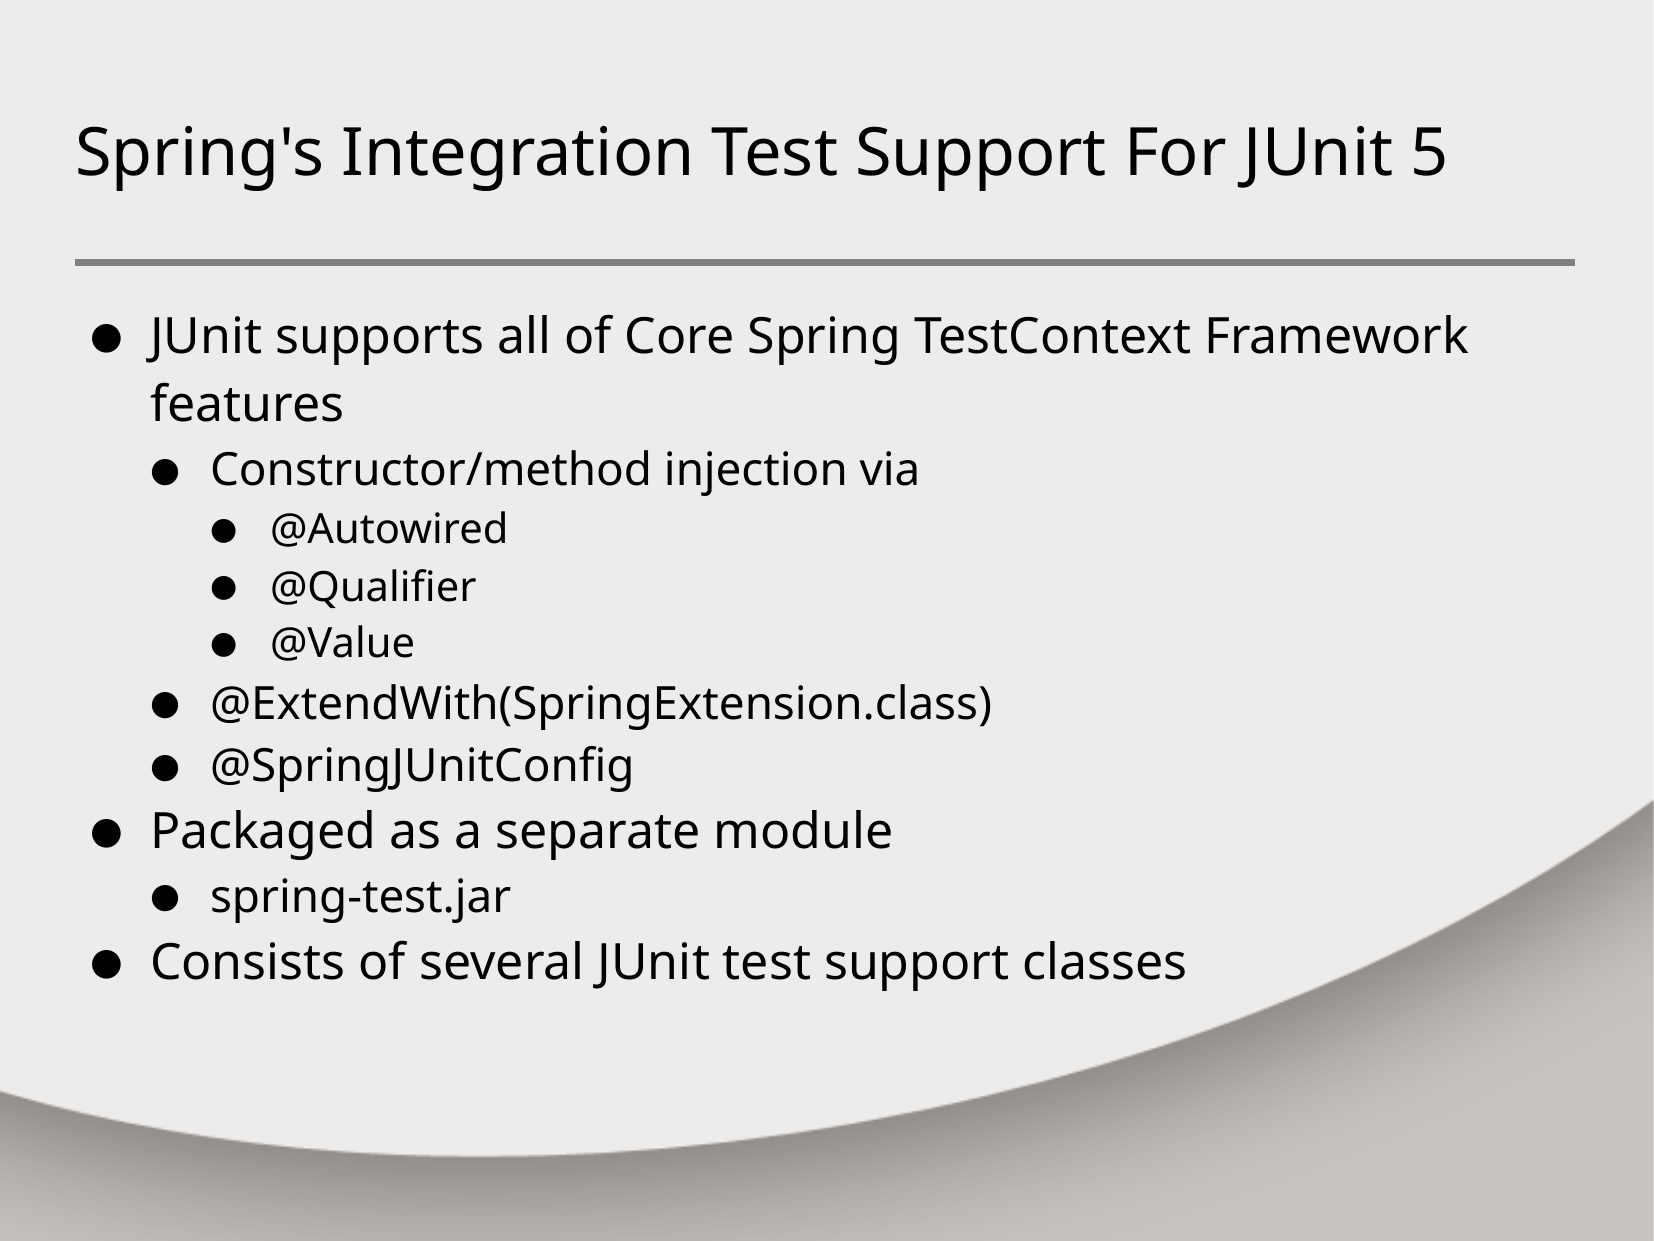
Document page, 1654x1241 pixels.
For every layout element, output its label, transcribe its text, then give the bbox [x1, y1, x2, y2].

picture [0, 0, 1654, 1241]
list JUnit supports all of Core Spring TestContext Framework features Constructor/method injection via @Autowired @Qualifier @Value @ExtendWith(SpringExtension.class) @SpringJUnitConfig Packaged as a separate module spring-test.jar Consists of several JUnit test support classes [90, 300, 1565, 1152]
title Spring's Integration Test Support For JUnit 5 [75, 75, 1576, 226]
